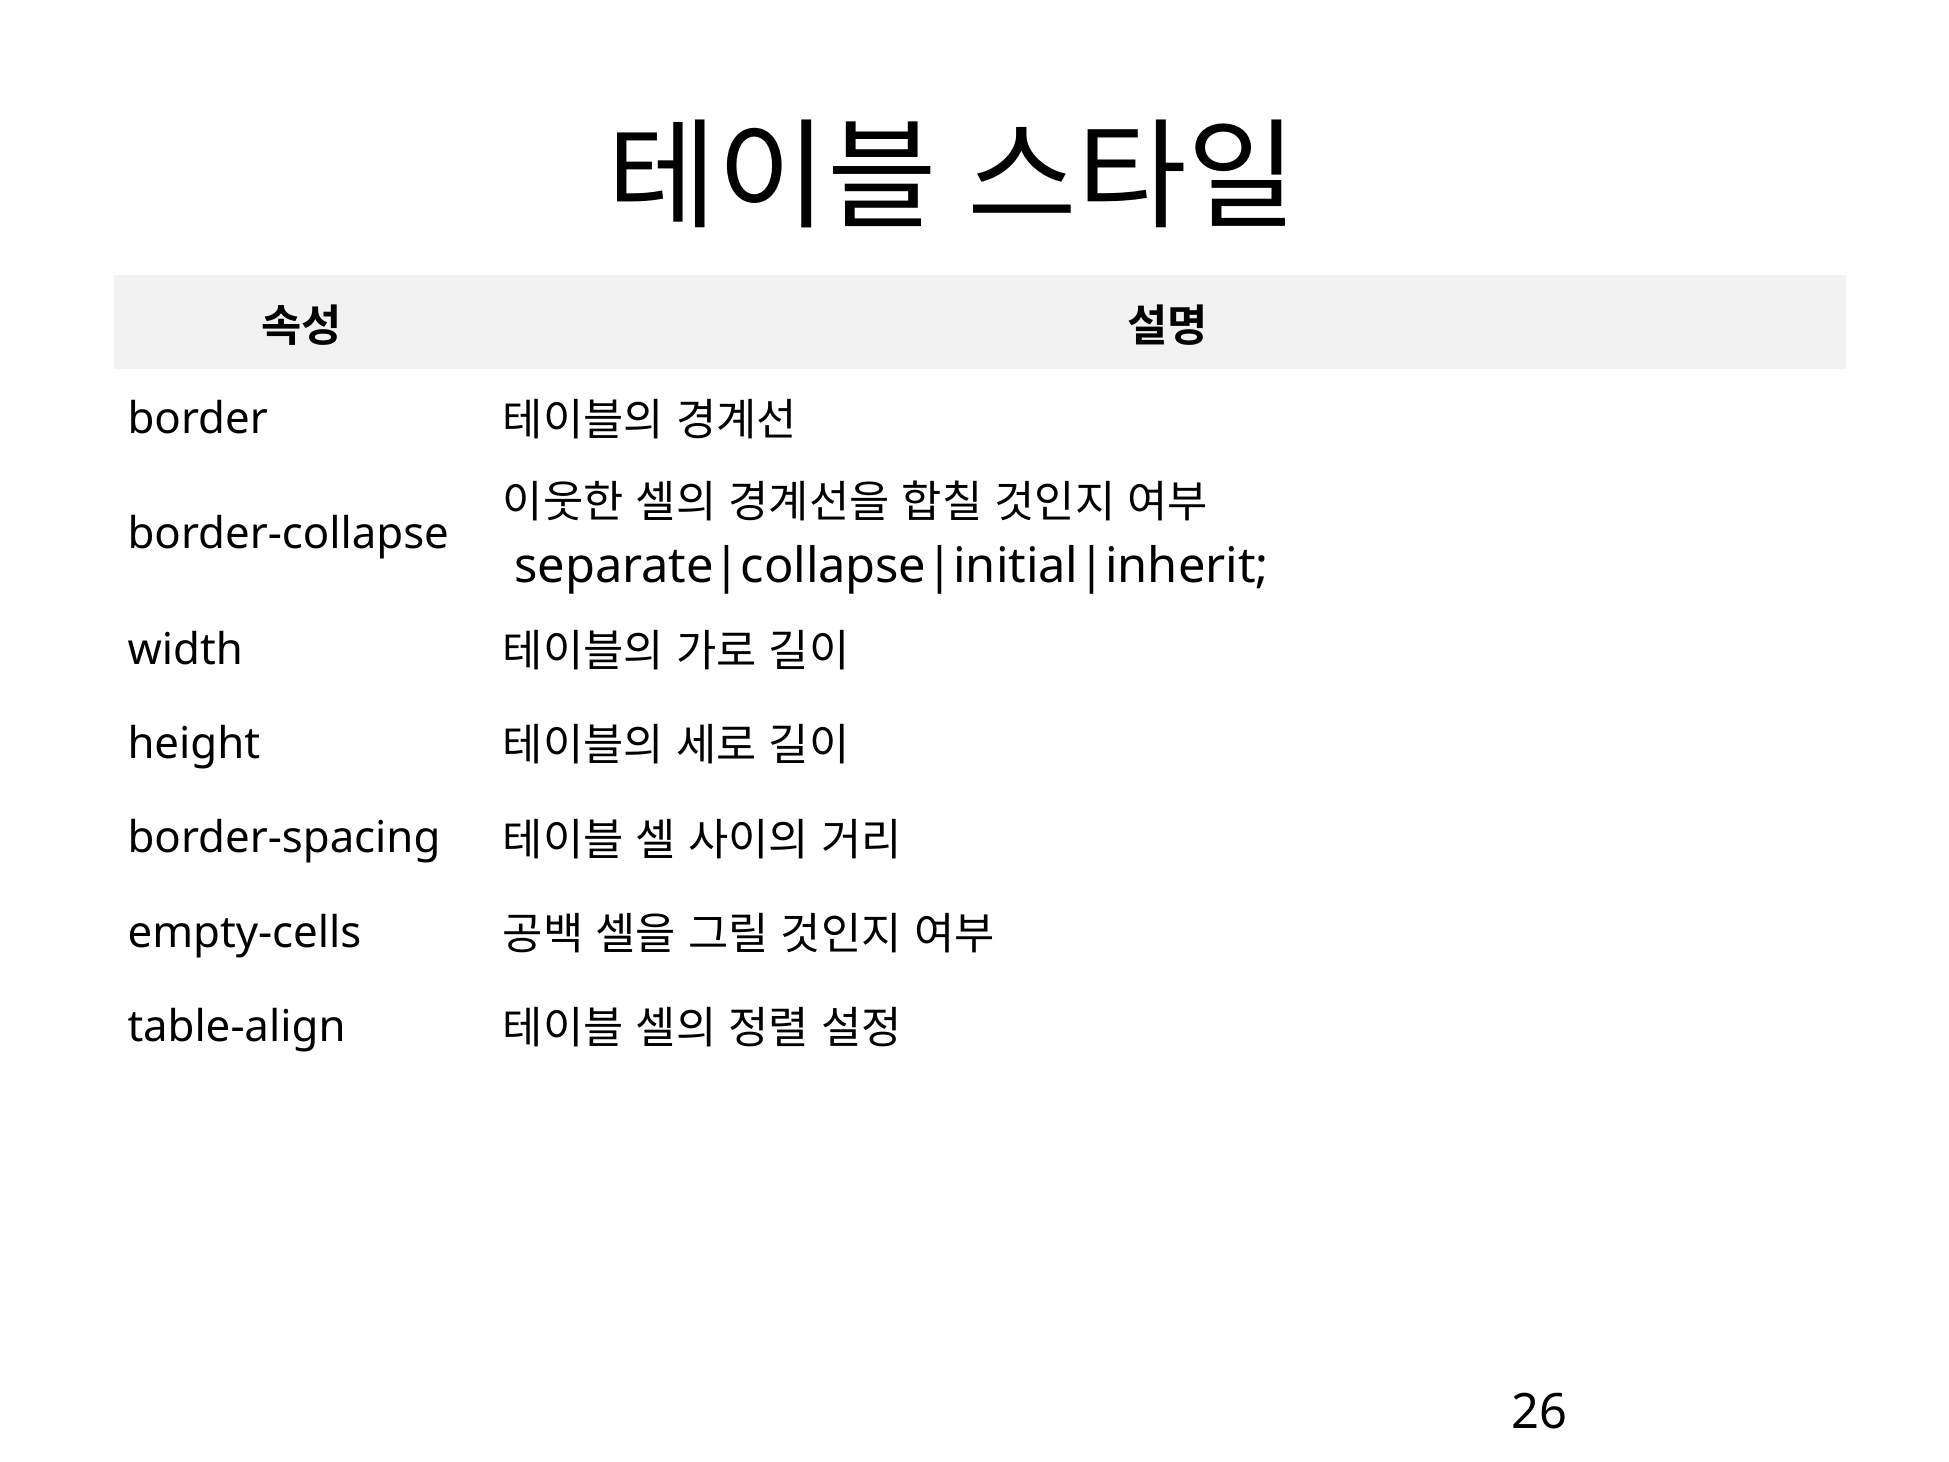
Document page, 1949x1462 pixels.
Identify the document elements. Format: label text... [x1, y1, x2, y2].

table_header 속성 [114, 275, 489, 369]
table_cell empty-cells [114, 883, 489, 977]
table_cell 테이블의 세로 길이 [489, 695, 1846, 789]
table_cell border [114, 369, 489, 463]
table_cell 테이블 셀의 정렬 설정 [489, 977, 1846, 1071]
table_cell table-align [114, 977, 489, 1071]
table_cell width [114, 600, 489, 695]
table_cell border-collapse [114, 463, 489, 600]
table_cell 테이블의 가로 길이 [489, 600, 1846, 695]
table_cell 공백 셀을 그릴 것인지 여부 [489, 883, 1846, 977]
table_cell border-spacing [114, 789, 489, 883]
table_header 설명 [489, 275, 1846, 369]
table_cell height [114, 695, 489, 789]
table_cell 이웃한 셀의 경계선을 합칠 것인지 여부 separate|collapse|initial|inherit; [489, 463, 1846, 600]
slide_number <숫자> [1496, 1372, 1899, 1462]
table_cell 테이블의 경계선 [489, 369, 1846, 463]
table_cell 테이블 셀 사이의 거리 [489, 789, 1846, 883]
title 테이블 스타일 [156, 92, 1749, 255]
